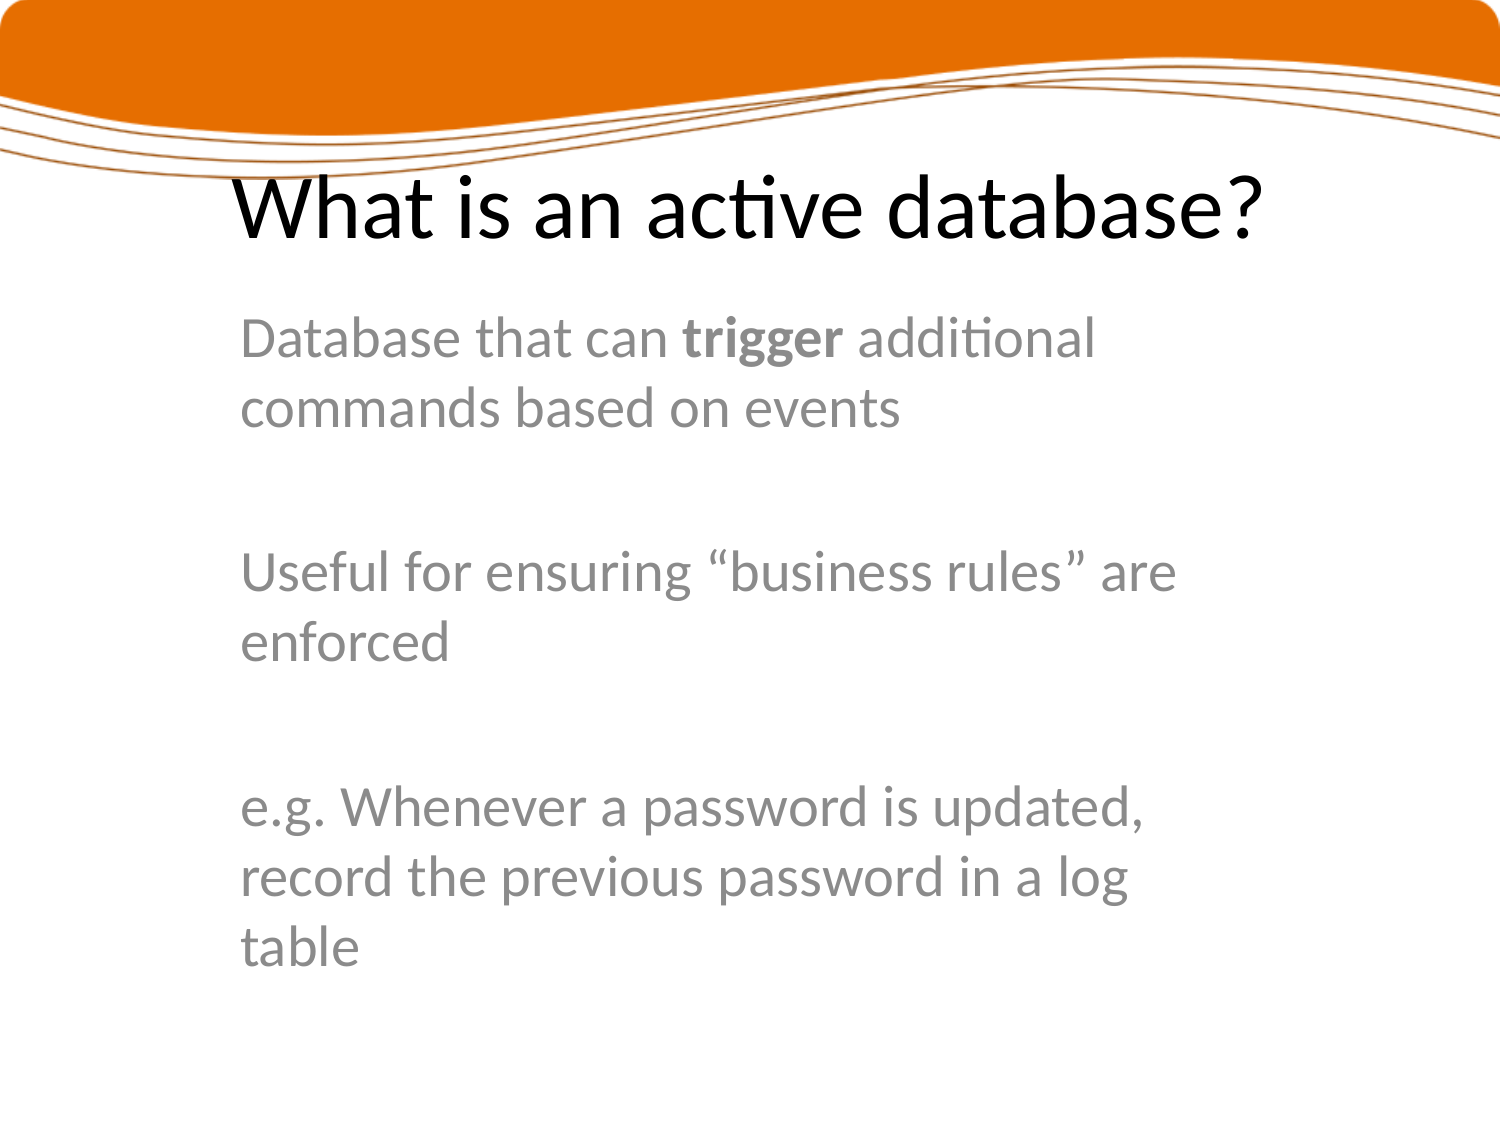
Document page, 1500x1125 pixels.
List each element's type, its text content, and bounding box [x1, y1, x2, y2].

picture [0, 0, 1500, 180]
subtitle Database that can trigger additional commands based on events Useful for ensuring “business rules” are enforced e.g. Whenever a password is updated, record the previous password in a log table [225, 290, 1275, 988]
title What is an active database? [75, 125, 1425, 279]
